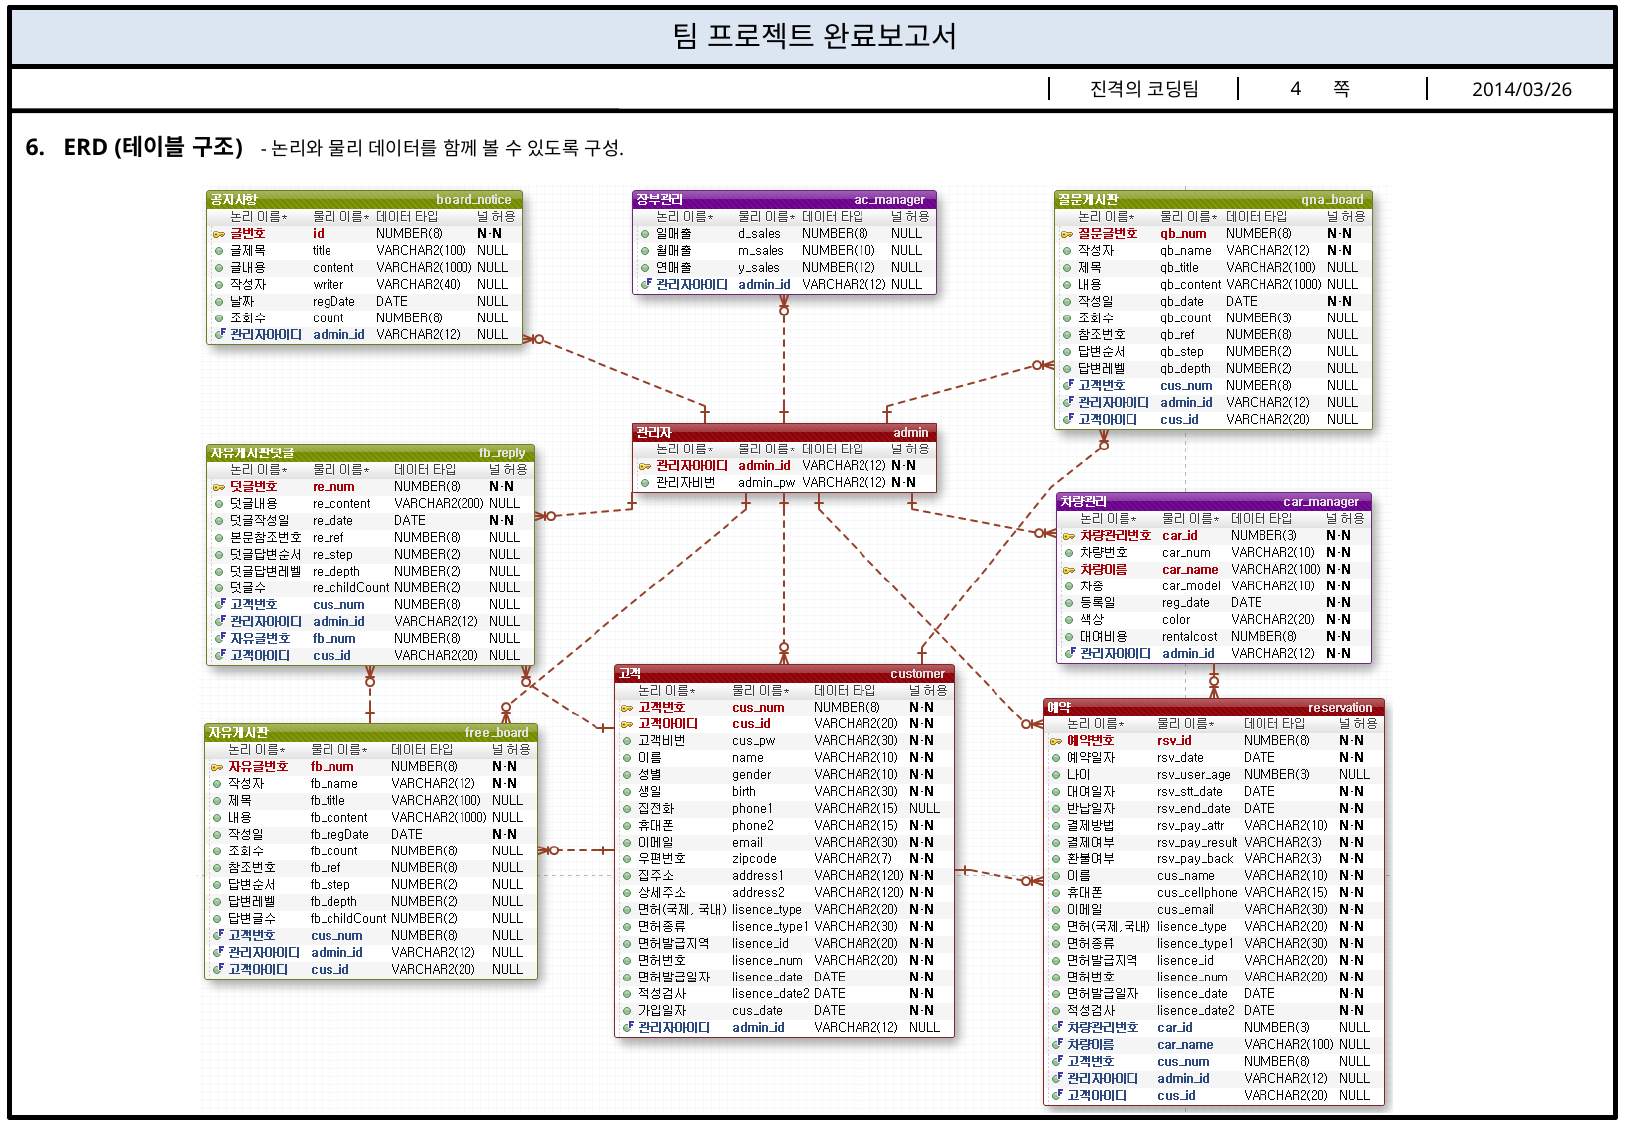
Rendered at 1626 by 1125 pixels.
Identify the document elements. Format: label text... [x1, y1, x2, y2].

text_box <숫자> [1275, 68, 1346, 109]
text_box 2014/03/26 [1457, 70, 1585, 108]
text_box 팀 프로젝트 완료보고서 [15, 11, 1616, 62]
text_box 6. ERD (테이블 구조) - 논리와 물리 데이터를 함께 볼 수 있도록 구성. [10, 111, 702, 205]
picture [197, 183, 1393, 1113]
text_box 진격의 코딩팀 [1075, 70, 1226, 108]
